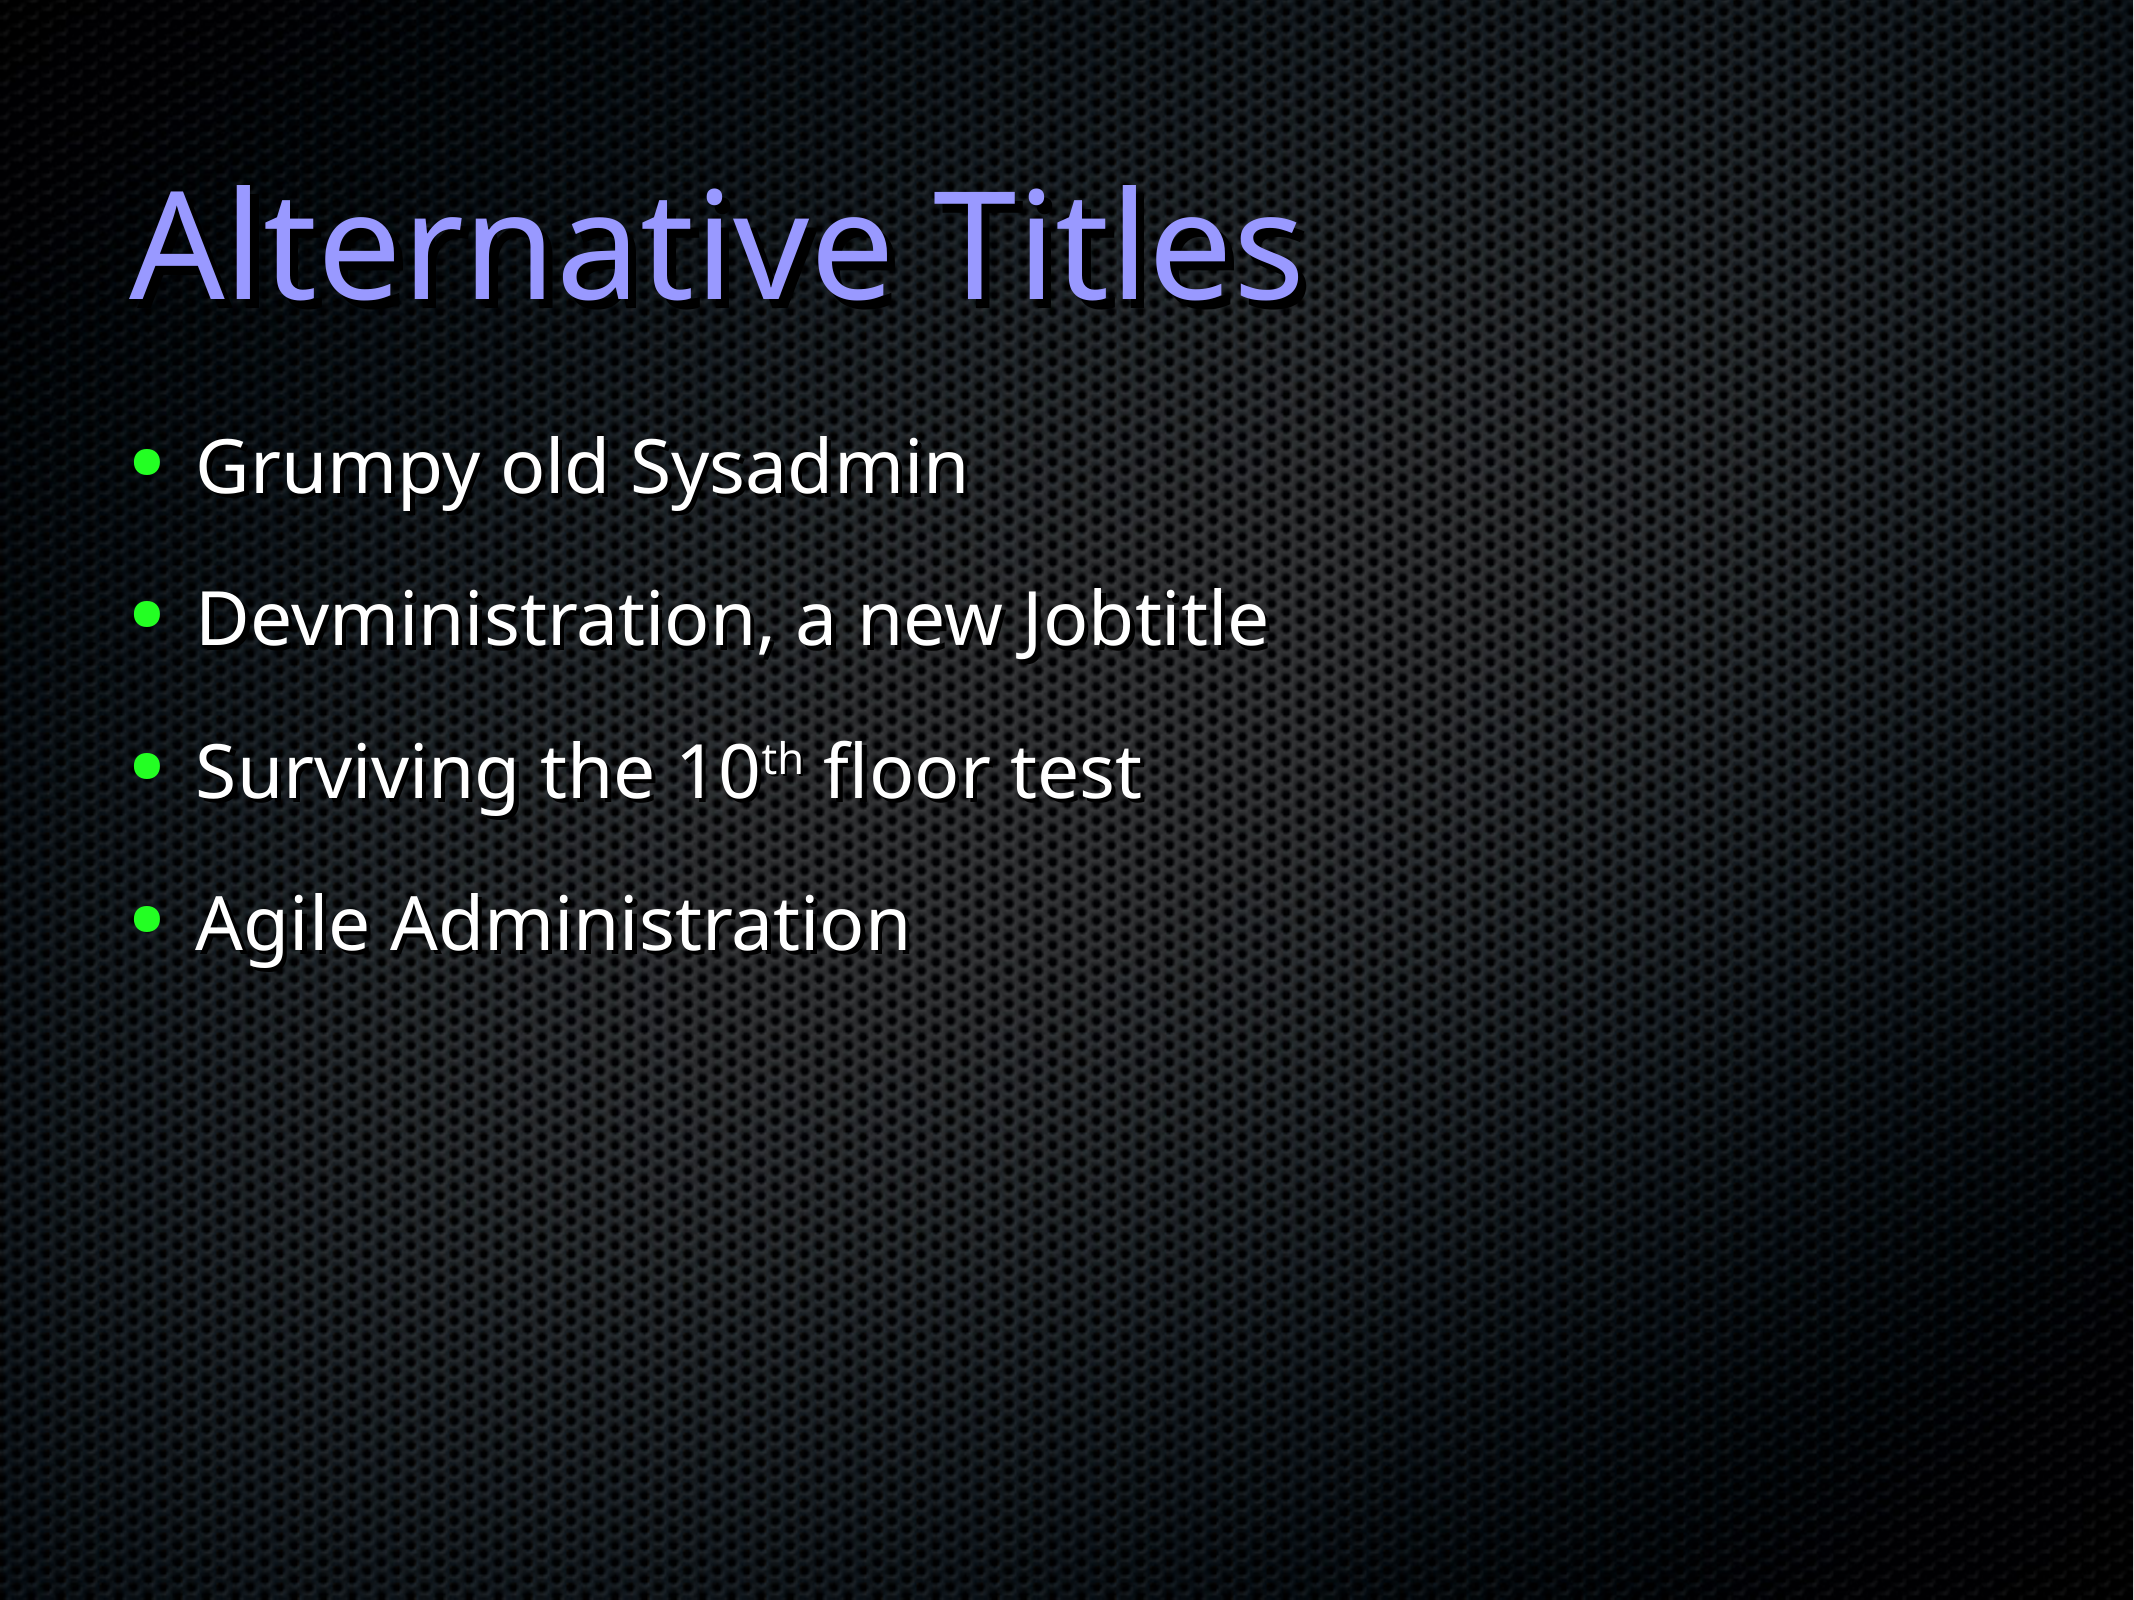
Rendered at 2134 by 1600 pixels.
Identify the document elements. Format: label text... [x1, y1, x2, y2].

list Grumpy old Sysadmin Devministration, a new Jobtitle Surviving the 10th floor test Agile Administration [129, 413, 2005, 1522]
title Alternative Titles [129, 49, 2005, 413]
picture [0, 0, 2134, 1600]
